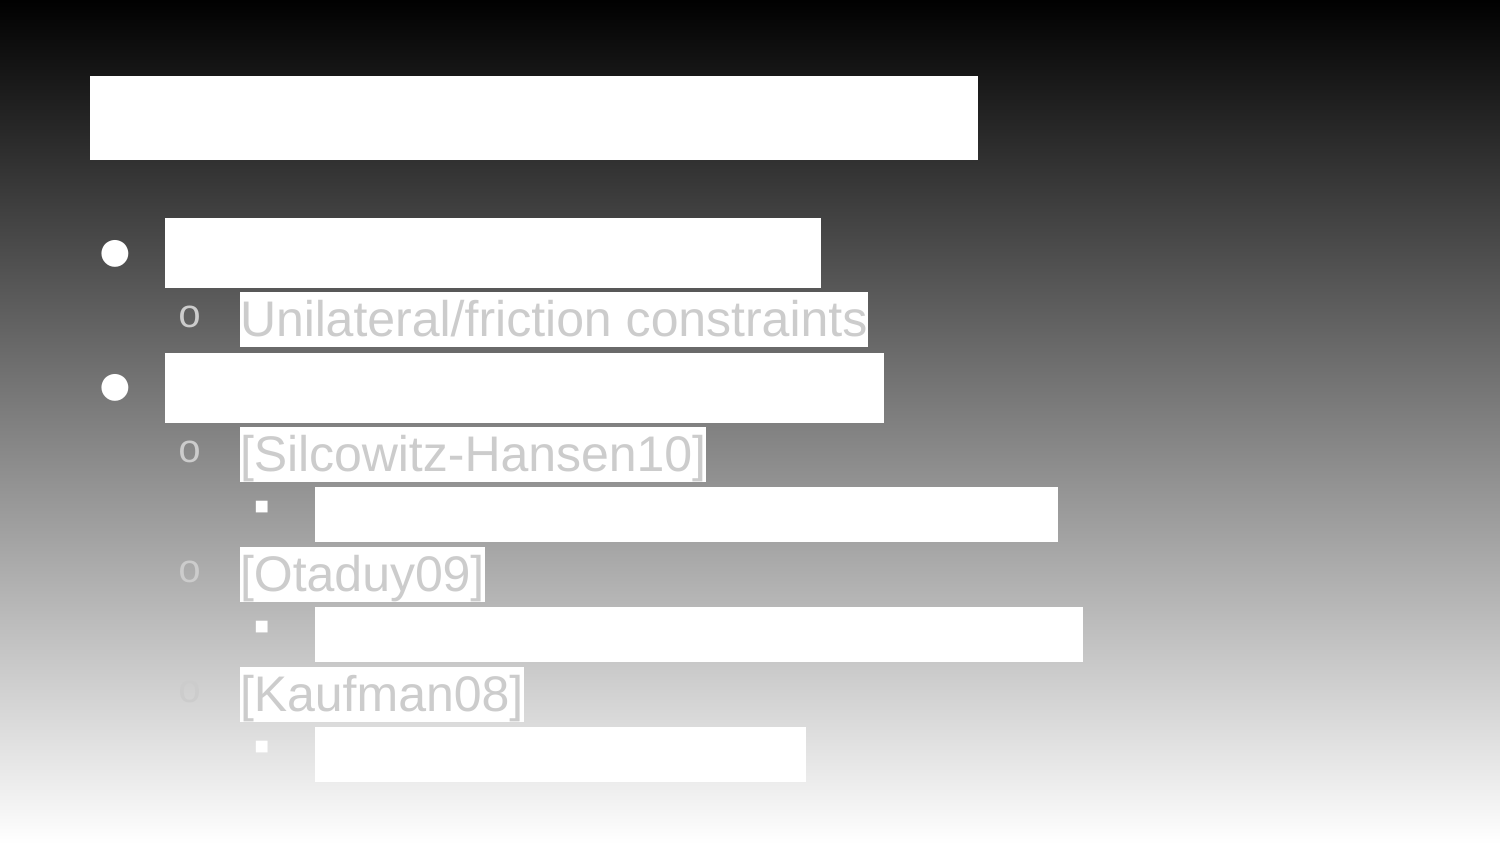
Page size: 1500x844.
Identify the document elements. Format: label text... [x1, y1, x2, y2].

list Projected Gauss-Seidel Unilateral/friction constraints In CompliantDev (ask us): [Silcowitz-Hansen10] Speedup PGS + Fletcher-Reeves [Otaduy09] Friction + deformable, PGS variant [Kaufman08] Staggered Projections [75, 196, 1425, 808]
title (More) numerical solvers [75, 33, 1425, 175]
